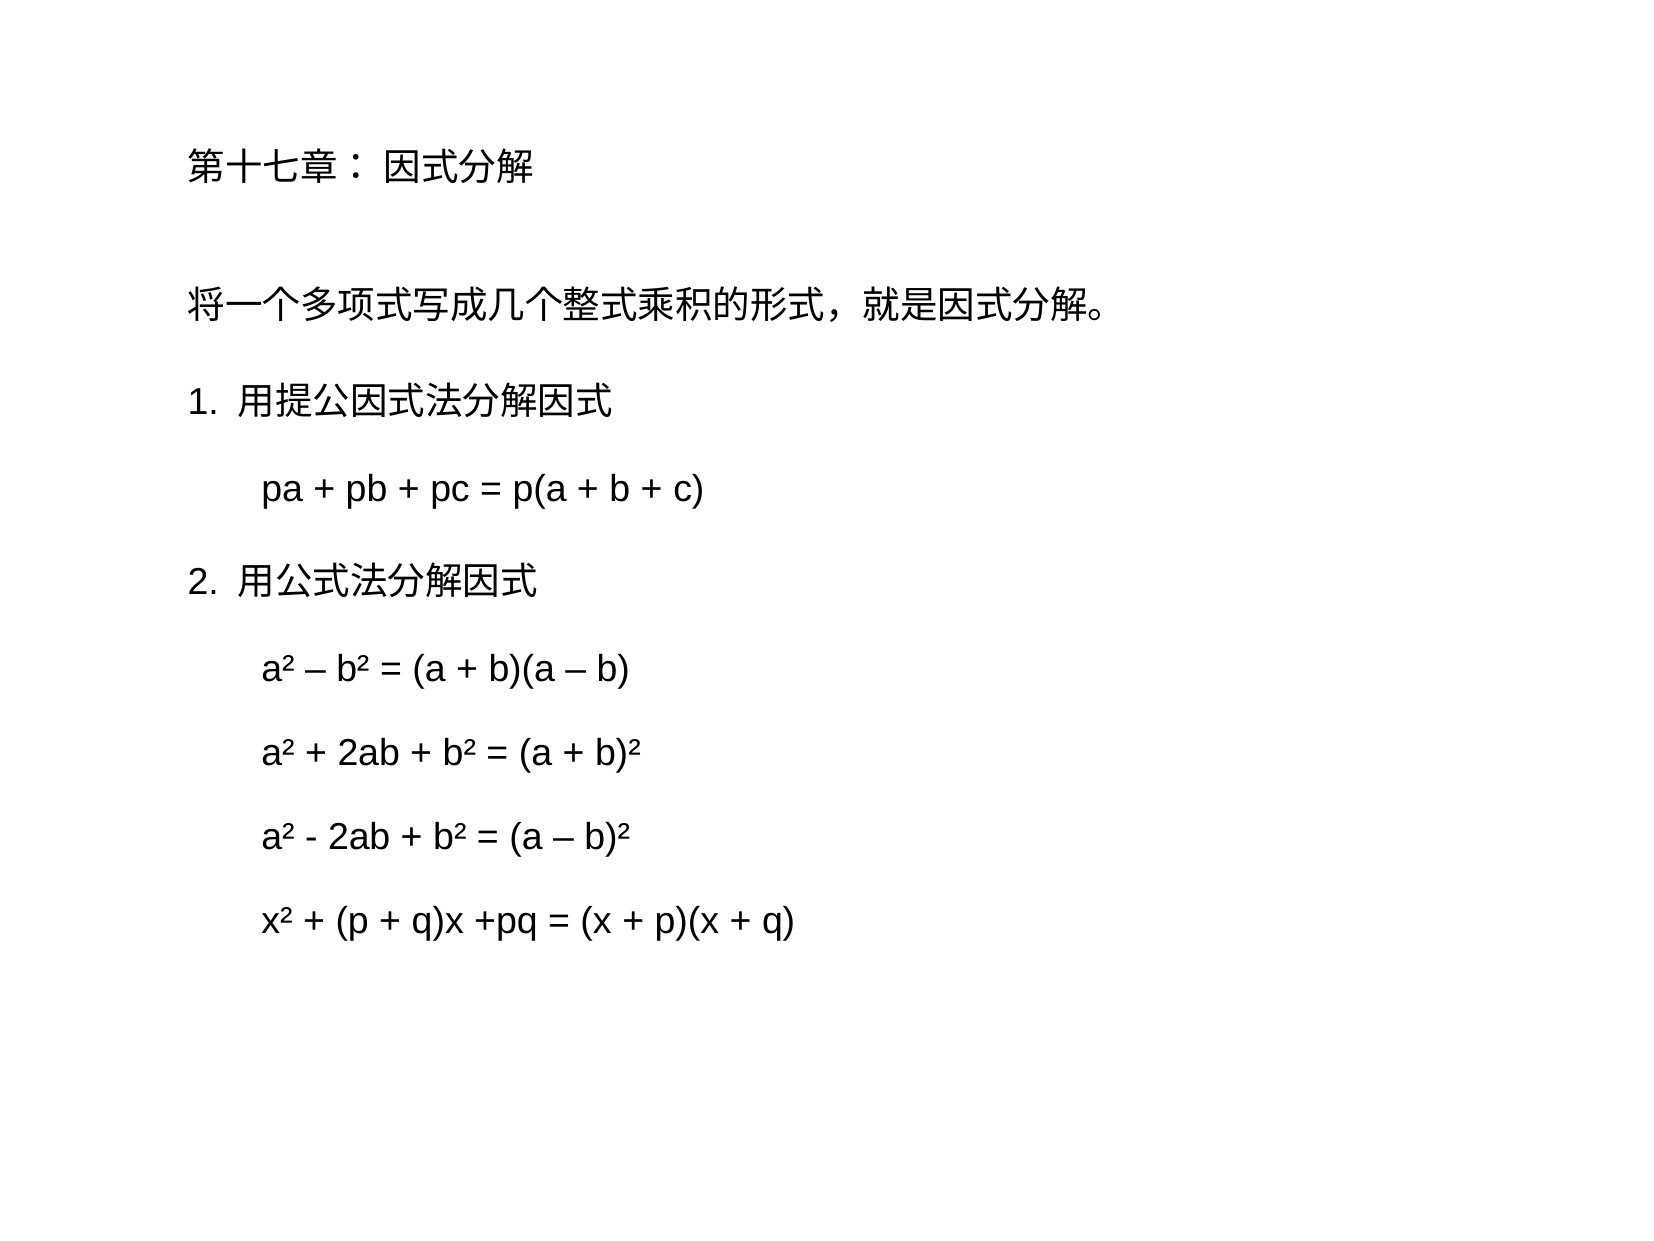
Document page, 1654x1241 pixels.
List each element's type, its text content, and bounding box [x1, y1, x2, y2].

text_box 第十七章： 因式分解 将一个多项式写成几个整式乘积的形式，就是因式分解。 1. 用提公因式法分解因式 pa + pb + pc = p(a + b + c) 2. 用公式法分解因式 a² – b² = (a + b)(a – b) a² + 2ab + b² = (a + b)² a² - 2ab + b² = (a – b)² x² + (p + q)x +pq = (x + p)(x + q) [172, 129, 1536, 1123]
